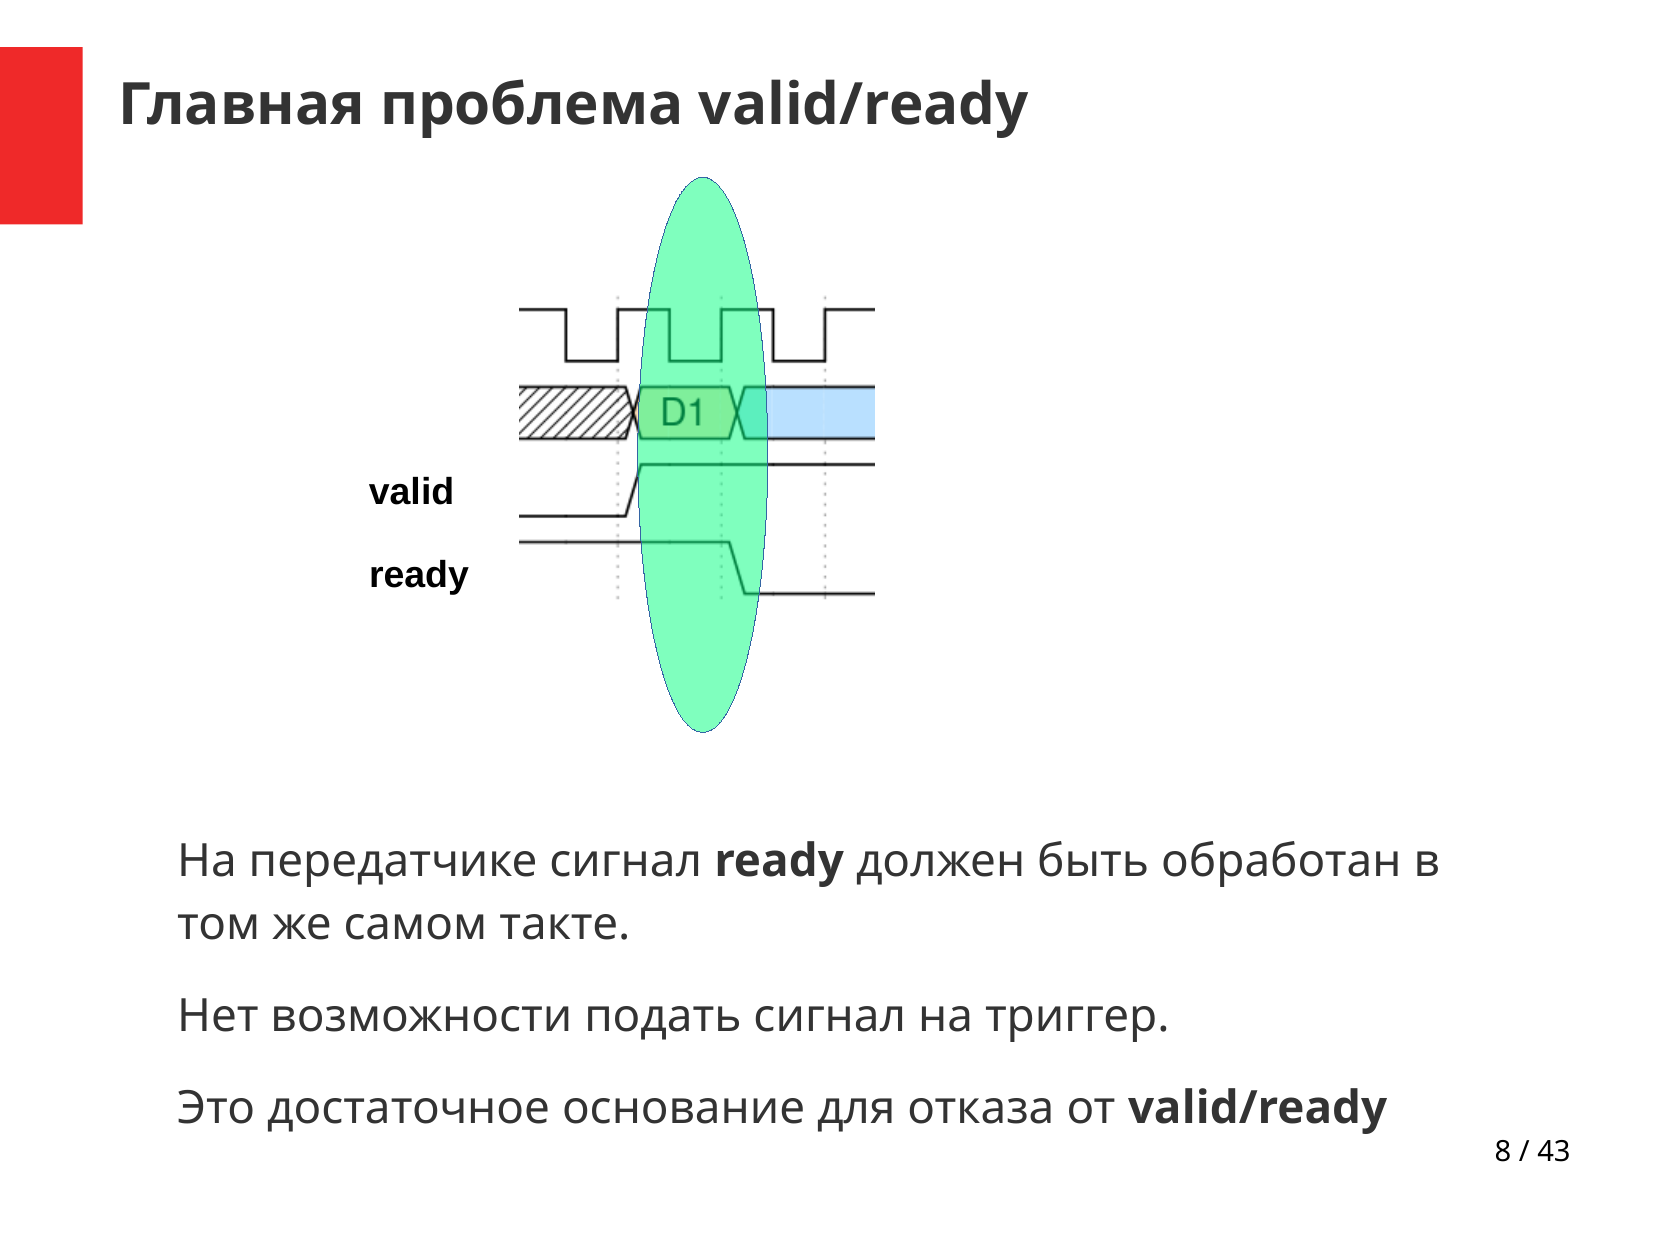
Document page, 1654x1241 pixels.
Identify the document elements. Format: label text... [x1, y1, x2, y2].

text_box ready [354, 546, 484, 603]
list На передатчике сигнал ready должен быть обработан в том же самом такте. Нет возможности подать сигнал на триггер. Это достаточное основание для отказа от valid/ready [106, 827, 1524, 1123]
title Главная проблема valid/ready [118, 49, 1571, 154]
text_box valid [354, 463, 470, 520]
picture [519, 227, 665, 662]
text_box [637, 177, 768, 733]
picture [741, 227, 875, 662]
